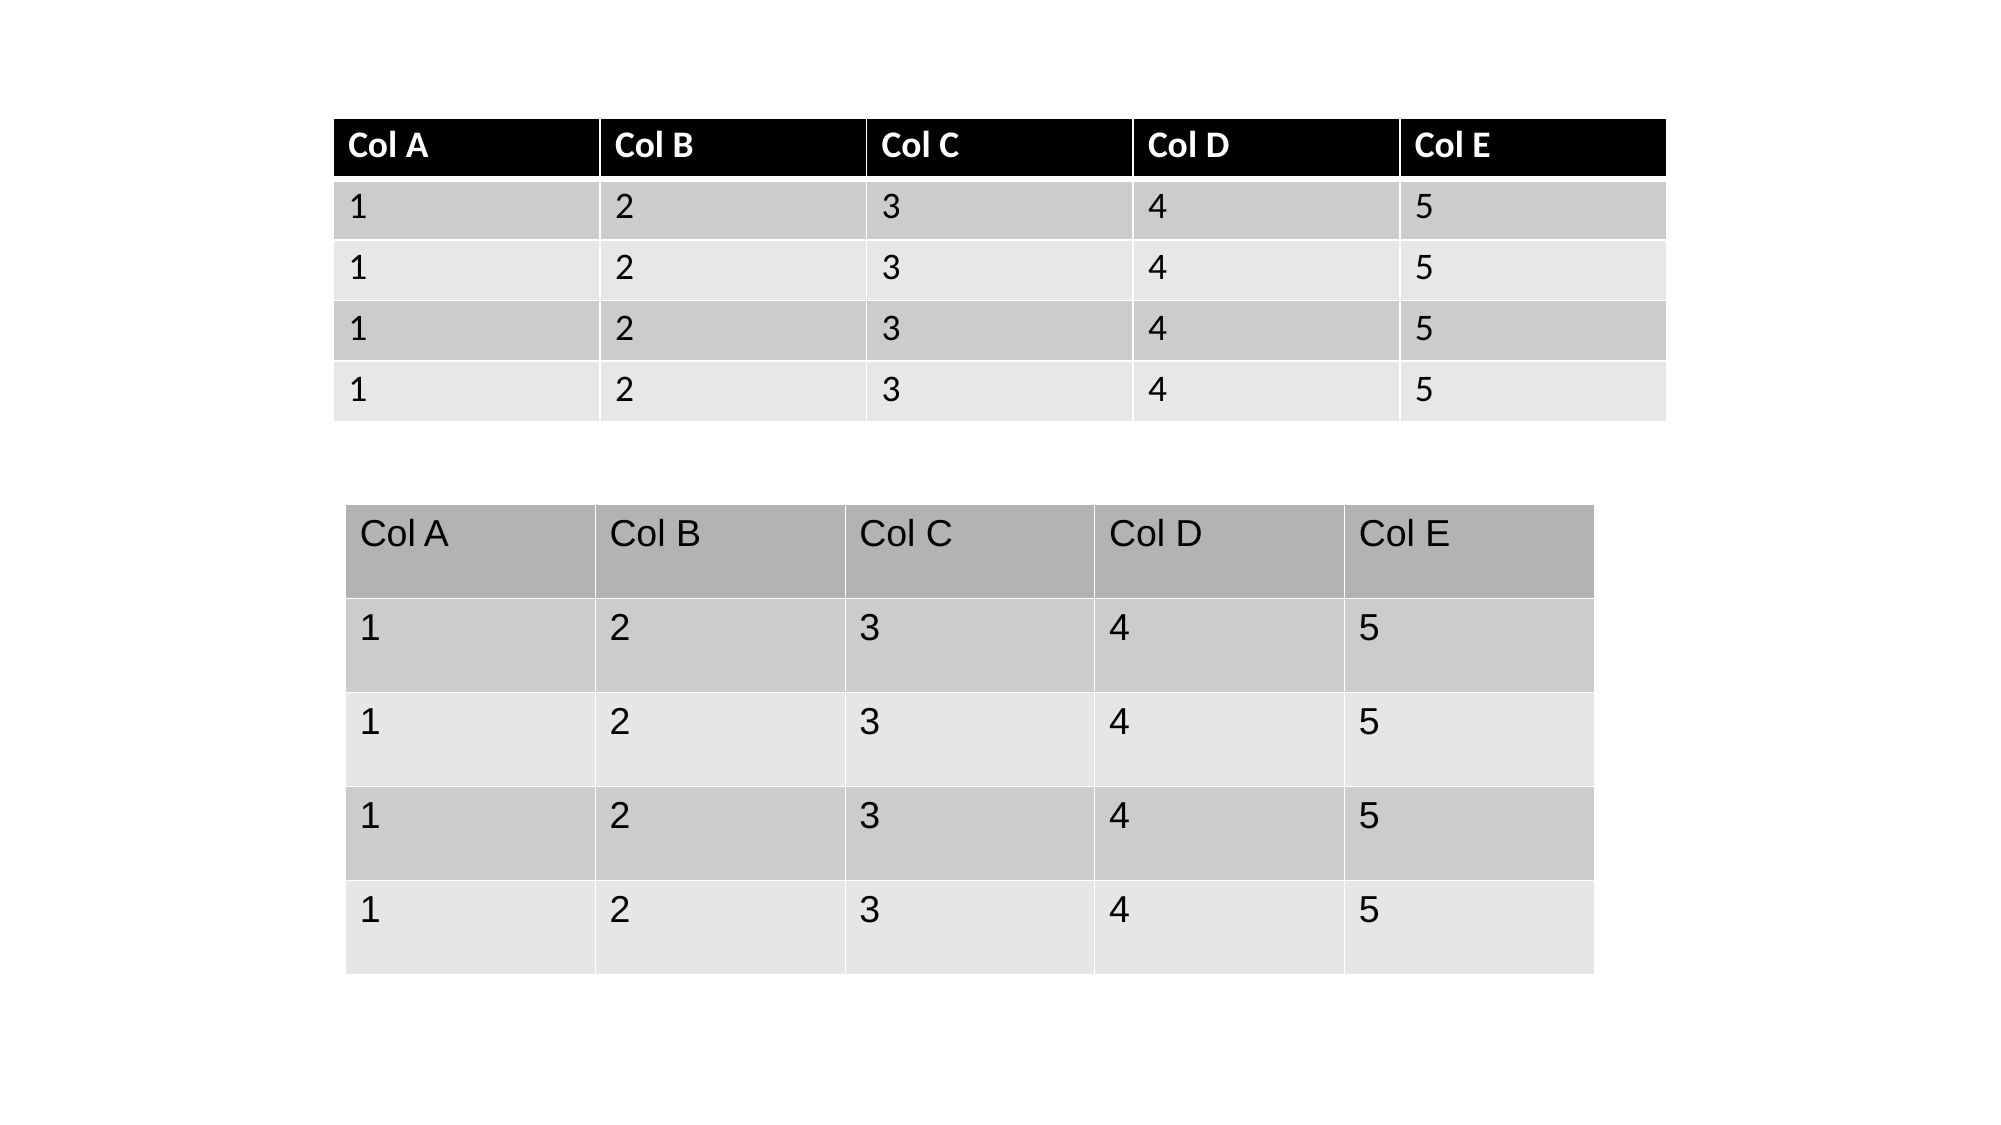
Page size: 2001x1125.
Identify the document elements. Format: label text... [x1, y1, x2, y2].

table_cell 4 [1095, 693, 1344, 786]
table_cell 3 [846, 599, 1094, 692]
table_cell 1 [346, 693, 595, 786]
table_cell 5 [1401, 362, 1666, 421]
table_header Col C [846, 505, 1094, 598]
table_cell 4 [1134, 301, 1399, 360]
table_cell 1 [346, 787, 595, 880]
table_cell 5 [1401, 241, 1666, 300]
table_cell 4 [1134, 362, 1399, 421]
table_cell 1 [334, 241, 599, 300]
table_header Col C [867, 119, 1132, 176]
table_cell 5 [1345, 787, 1594, 880]
table_cell 2 [596, 693, 845, 786]
table_header Col D [1095, 505, 1344, 598]
table_cell 3 [846, 693, 1094, 786]
table_cell 3 [846, 881, 1094, 974]
table_cell 5 [1401, 301, 1666, 360]
table_cell 3 [867, 362, 1132, 421]
table_cell 3 [846, 787, 1094, 880]
table_cell 1 [334, 182, 599, 239]
table_cell 5 [1345, 881, 1594, 974]
table_header Col E [1401, 119, 1666, 176]
table_cell 4 [1095, 599, 1344, 692]
table_cell 4 [1095, 881, 1344, 974]
table_cell 5 [1345, 693, 1594, 786]
table_header Col E [1345, 505, 1594, 598]
table_cell 1 [334, 362, 599, 421]
table_cell 5 [1345, 599, 1594, 692]
table_cell 4 [1095, 787, 1344, 880]
table_cell 1 [334, 301, 599, 360]
table_cell 1 [346, 599, 595, 692]
table_cell 2 [596, 881, 845, 974]
table_cell 2 [601, 362, 866, 421]
table_cell 2 [601, 182, 866, 239]
table_header Col B [601, 119, 866, 176]
table_cell 5 [1401, 182, 1666, 239]
table_cell 4 [1134, 241, 1399, 300]
table_cell 4 [1134, 182, 1399, 239]
table_cell 3 [867, 241, 1132, 300]
table_cell 3 [867, 182, 1132, 239]
table_cell 2 [601, 241, 866, 300]
table_cell 2 [596, 787, 845, 880]
table_cell 1 [346, 881, 595, 974]
table_header Col D [1134, 119, 1399, 176]
table_header Col A [346, 505, 595, 598]
table_cell 2 [601, 301, 866, 360]
table_header Col A [334, 119, 599, 176]
table_cell 2 [596, 599, 845, 692]
table_cell 3 [867, 301, 1132, 360]
table_header Col B [596, 505, 845, 598]
